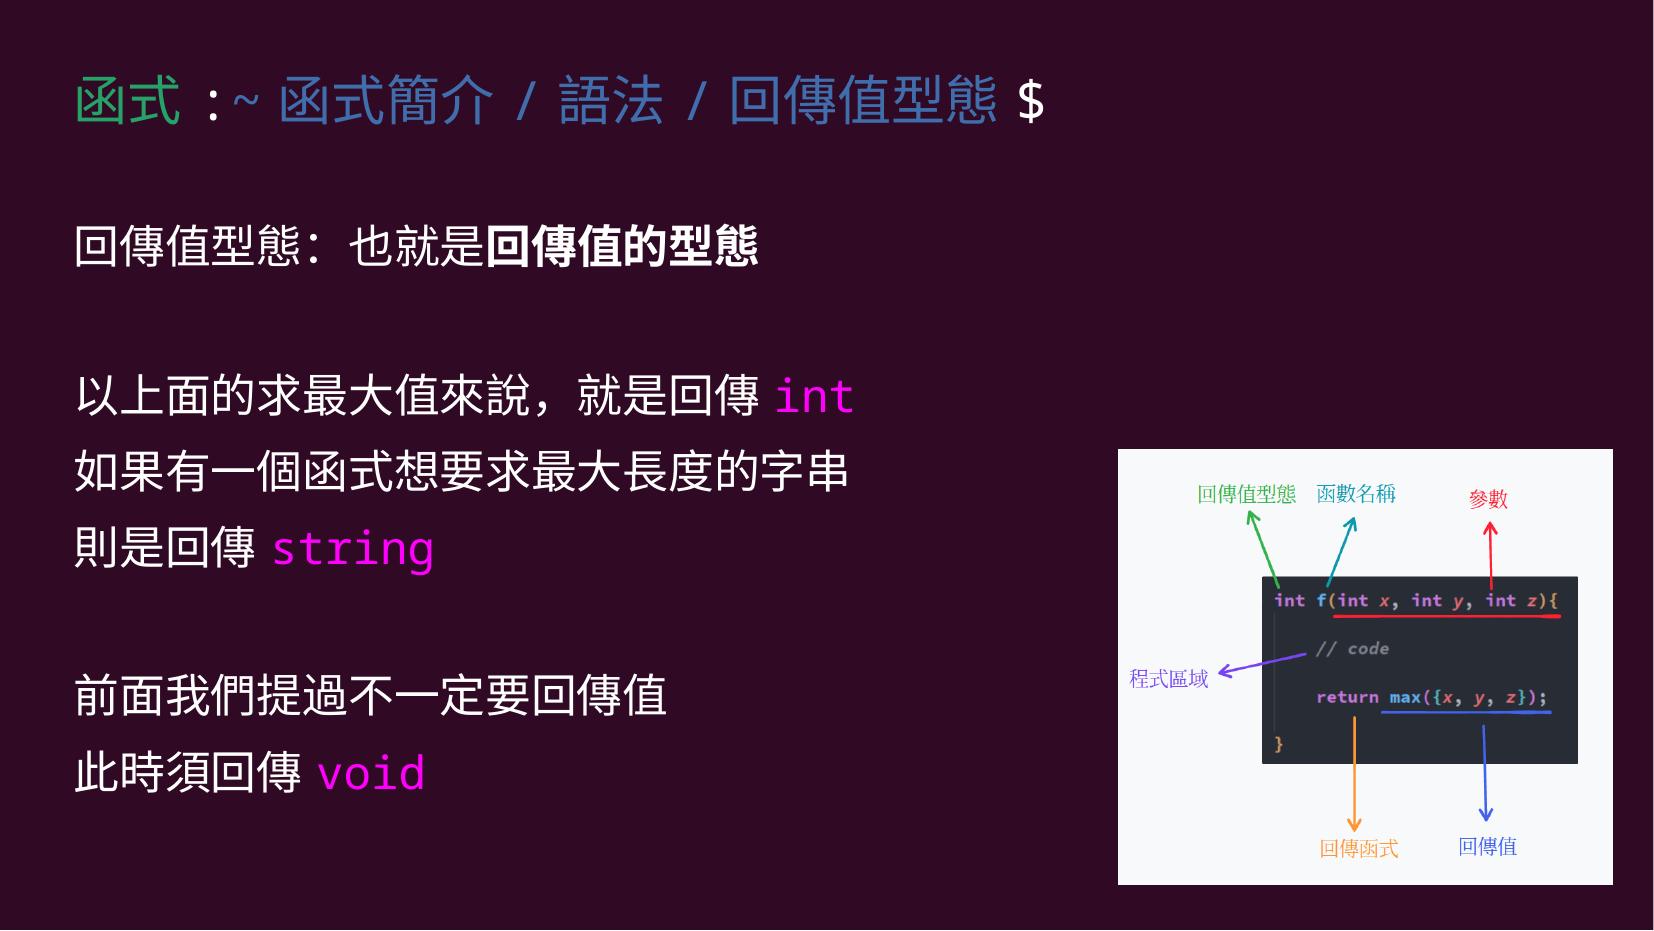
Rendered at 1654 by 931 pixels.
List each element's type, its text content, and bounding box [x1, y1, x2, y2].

text_box 回傳值型態：也就是回傳值的型態 以上面的求最大值來說，就是回傳int 如果有一個函式想要求最大長度的字串 則是回傳string 前面我們提過不一定要回傳值 此時須回傳void [59, 193, 1051, 738]
text_box 函式:~函式簡介/語法/回傳值型態$ [59, 55, 1201, 139]
picture [1118, 449, 1613, 885]
